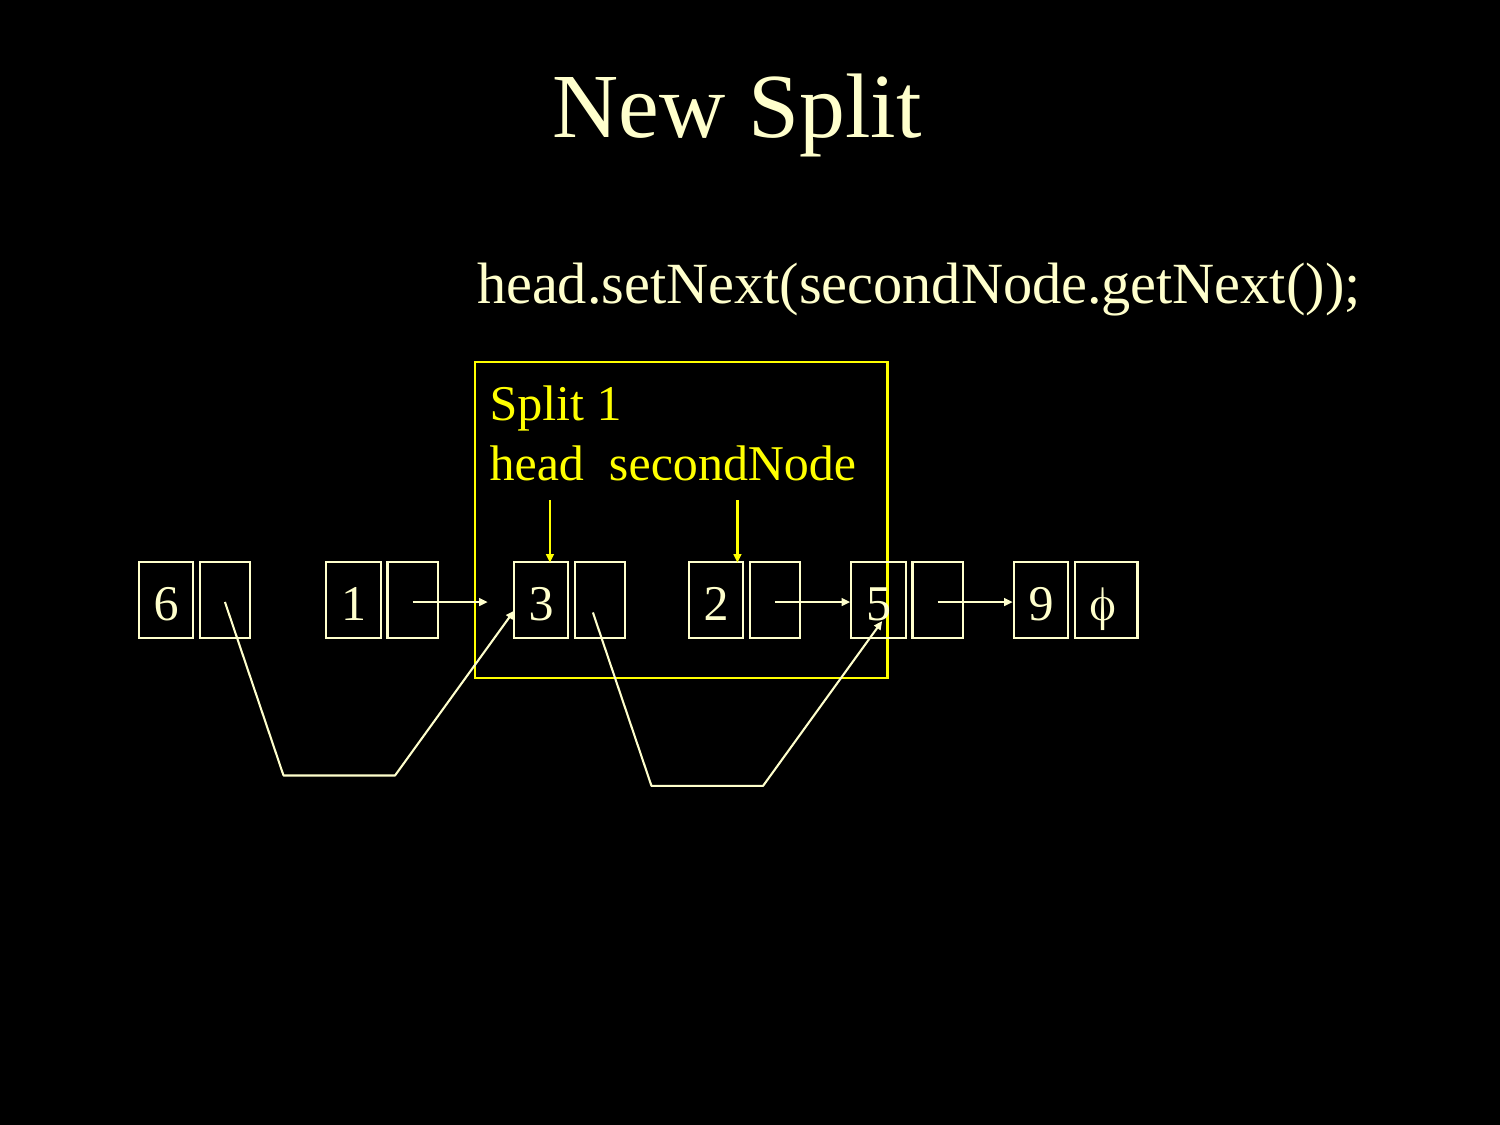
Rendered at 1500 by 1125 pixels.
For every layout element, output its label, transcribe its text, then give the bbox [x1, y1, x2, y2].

text_box 5 [851, 562, 906, 638]
text_box head.setNext(secondNode.getNext()); [462, 237, 1391, 323]
title New Split [8, 47, 1467, 165]
text_box Split 1 head secondNode [576, 563, 624, 637]
text_box 9 [1013, 562, 1069, 638]
text_box 1 [326, 562, 381, 638]
text_box 2 [688, 562, 744, 638]
text_box Split 1 head secondNode [844, 638, 888, 678]
text_box 3 [513, 562, 569, 638]
text_box 6 [138, 562, 194, 638]
text_box Split 1 head secondNode [474, 362, 888, 678]
text_box  [1074, 562, 1138, 638]
